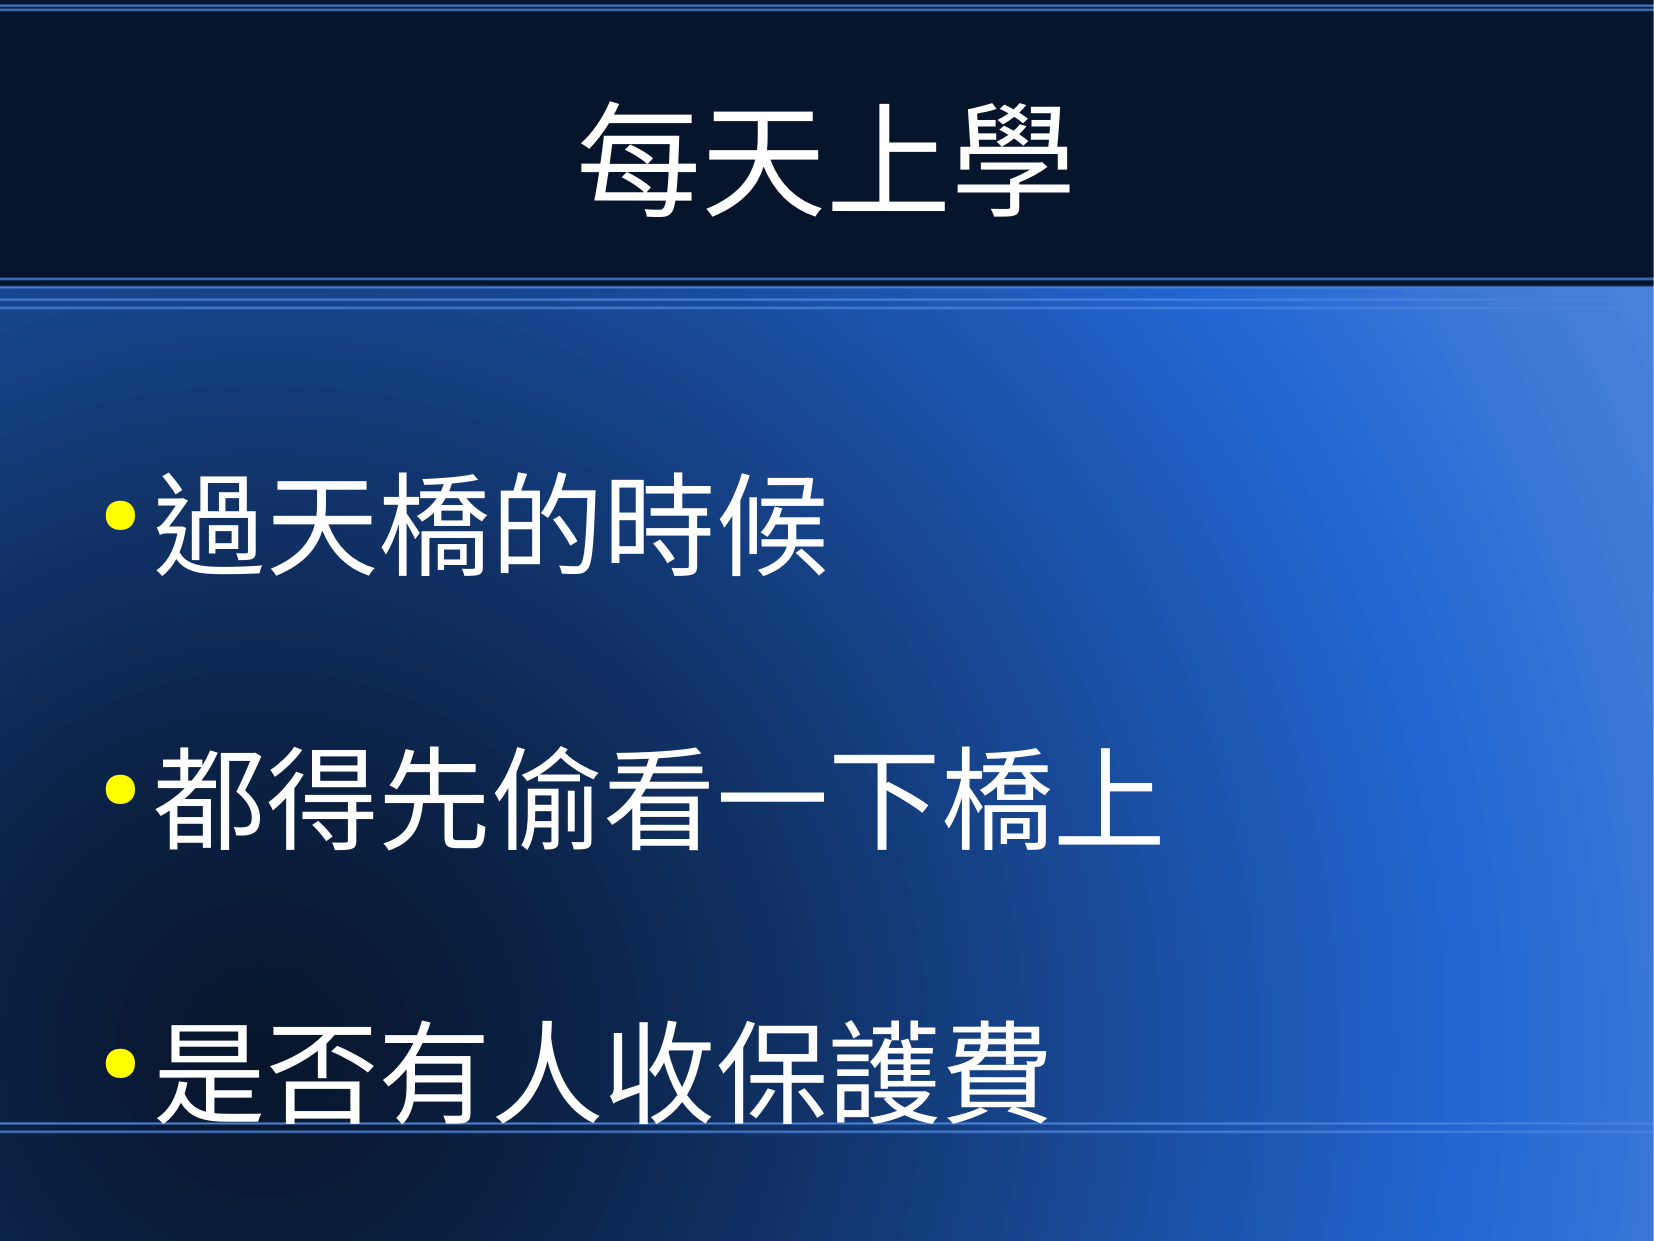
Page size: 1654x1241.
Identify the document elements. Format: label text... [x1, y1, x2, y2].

title 每天上學 [82, 49, 1571, 257]
list 過天橋的時候 都得先偷看一下橋上 是否有人收保護費 [82, 355, 1571, 1241]
picture [0, 0, 1654, 1241]
